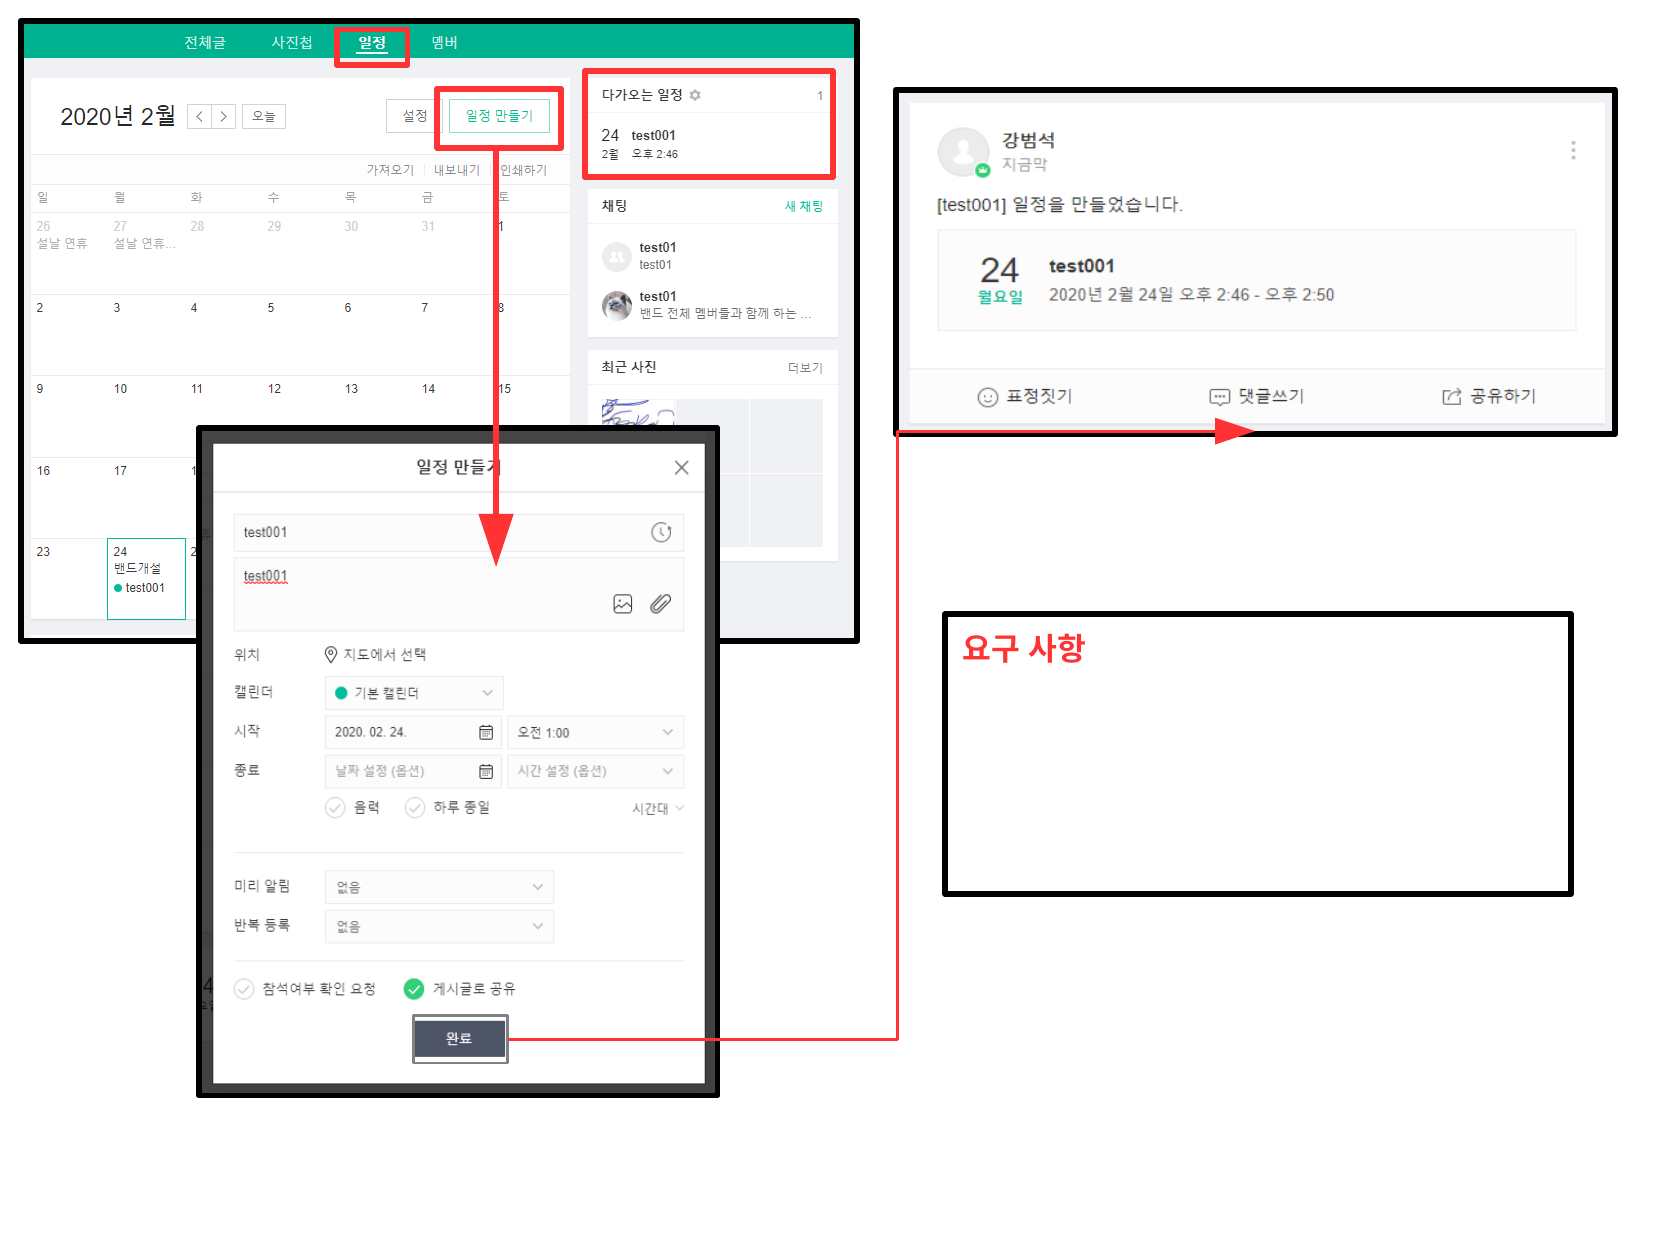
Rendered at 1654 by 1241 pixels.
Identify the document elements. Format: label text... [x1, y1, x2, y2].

picture [898, 92, 1613, 432]
picture [23, 23, 855, 638]
picture [440, 92, 558, 145]
picture [415, 1017, 506, 1062]
picture [201, 431, 715, 1093]
text_box 요구 사항 [944, 614, 1571, 852]
